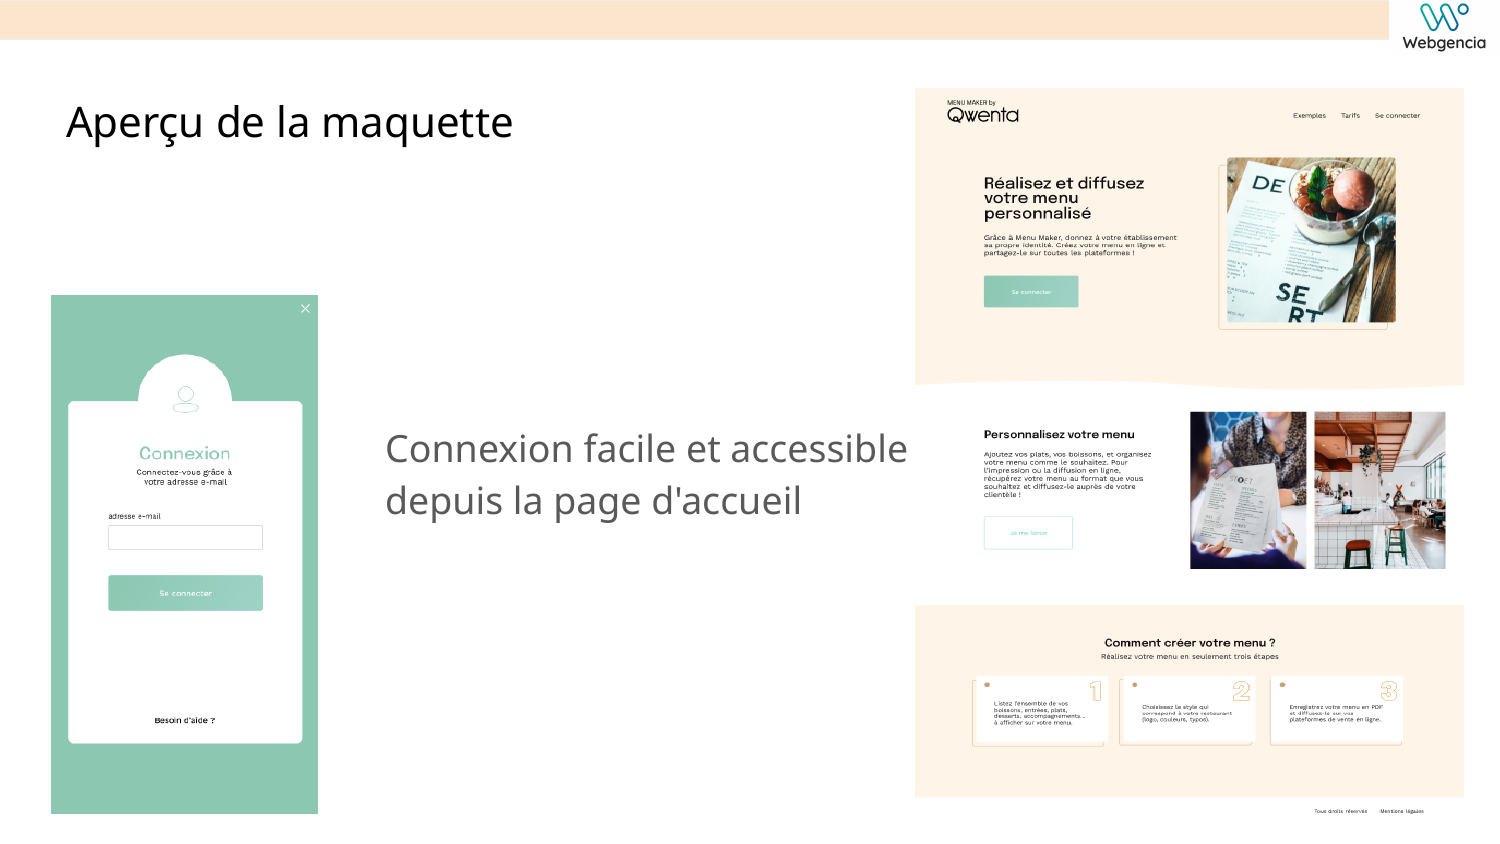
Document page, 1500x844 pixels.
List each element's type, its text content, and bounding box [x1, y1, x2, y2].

picture [51, 295, 318, 814]
text_box [0, 0, 1389, 40]
list Connexion facile et accessible depuis la page d'accueil [295, 118, 915, 709]
picture [915, 88, 1464, 818]
title Aperçu de la maquette [51, 72, 1449, 167]
picture [1389, 0, 1500, 56]
